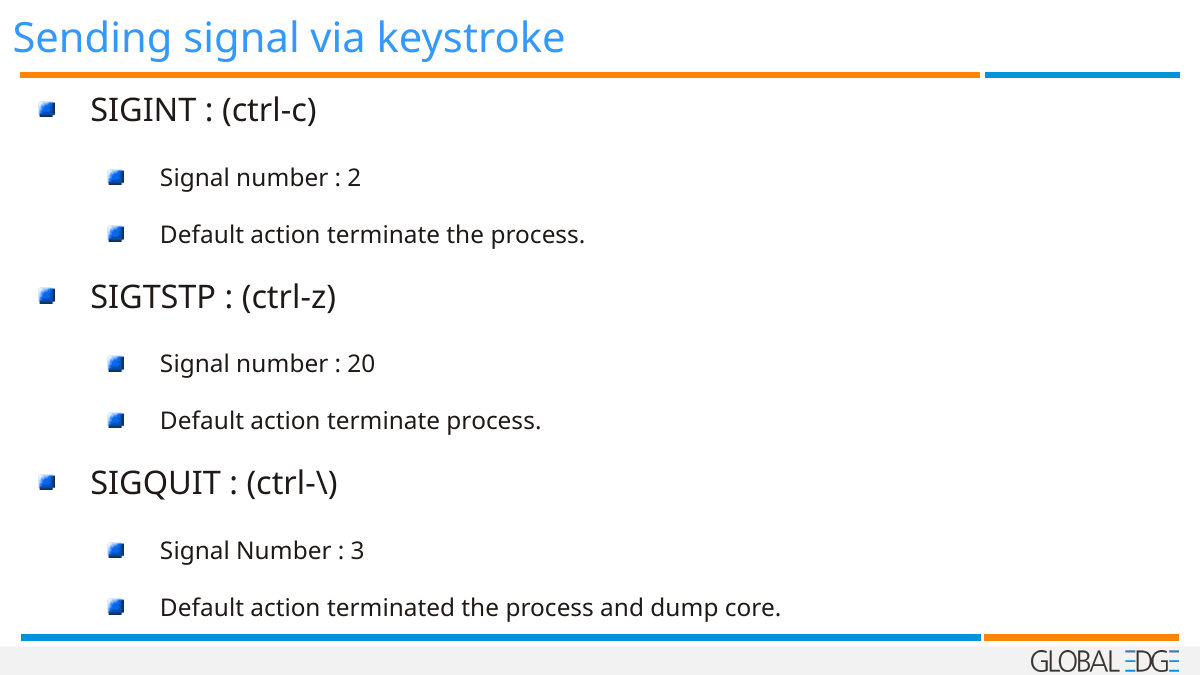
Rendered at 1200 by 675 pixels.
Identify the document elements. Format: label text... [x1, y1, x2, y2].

picture [1031, 650, 1179, 672]
list SIGINT : (ctrl-c) Signal number : 2 Default action terminate the process. SIGTSTP : (ctrl-z) Signal number : 20 Default action terminate process. SIGQUIT : (ctrl-\) Signal Number : 3 Default action terminated the process and dump core. [21, 86, 1170, 627]
title Sending signal via keystroke [12, 9, 1088, 63]
